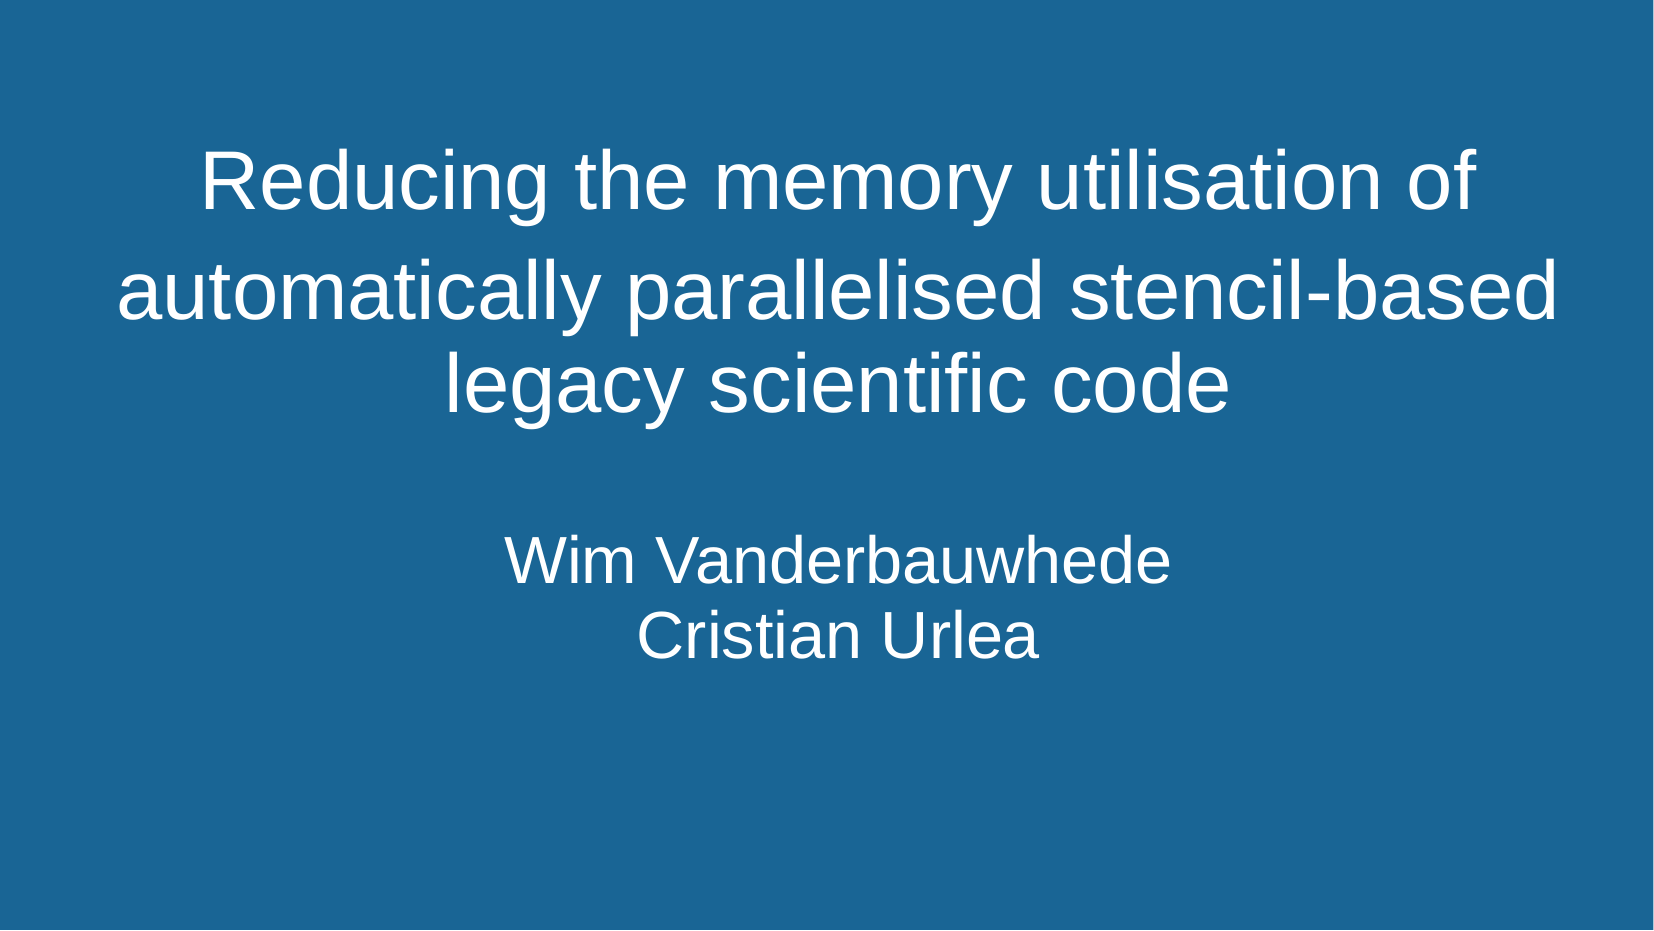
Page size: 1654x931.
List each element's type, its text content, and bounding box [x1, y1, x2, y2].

subtitle ﻿Reducing the memory utilisation of automatically parallelised stencil-based legacy scientific code Wim Vanderbauwhede Cristian Urlea [94, 133, 1583, 674]
